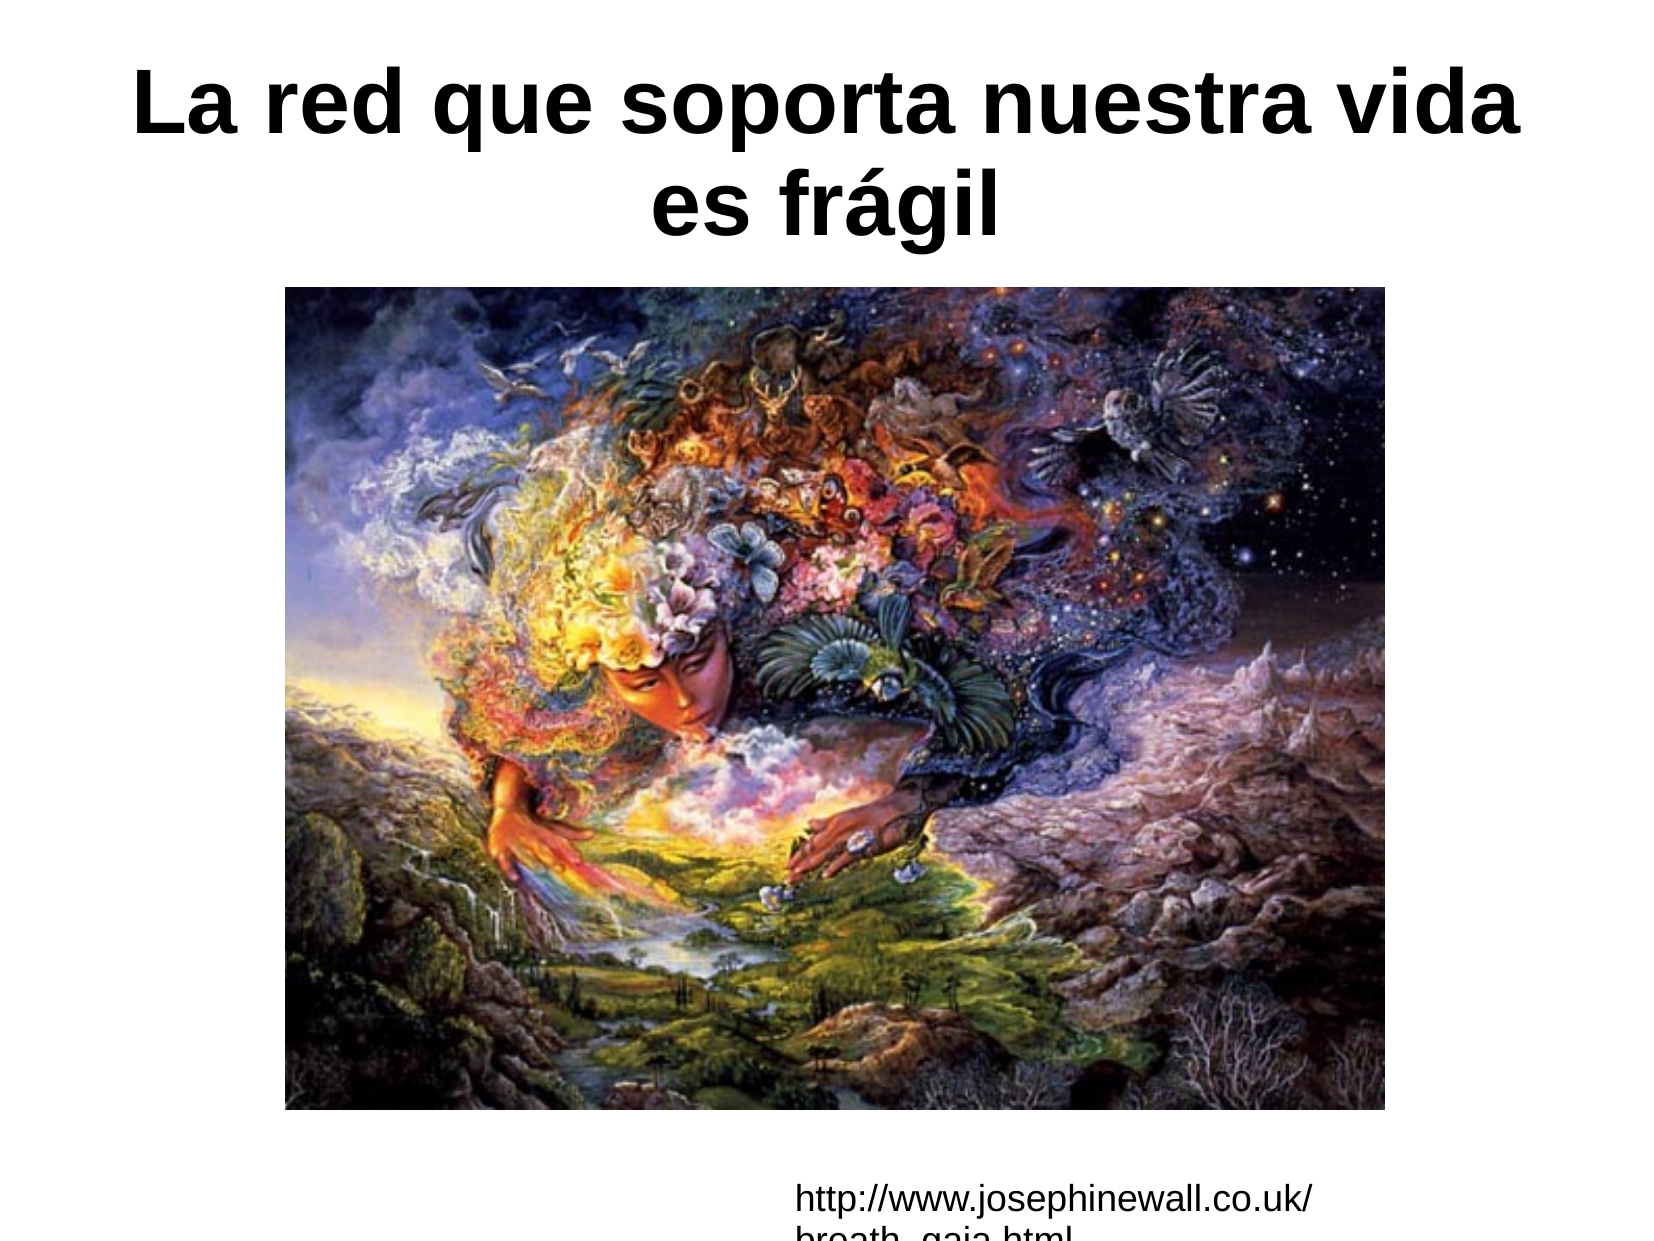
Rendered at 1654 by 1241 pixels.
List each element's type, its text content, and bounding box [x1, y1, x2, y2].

text_box http://www.josephinewall.co.uk/breath_gaia.html [780, 1170, 1606, 1227]
title La red que soporta nuestra vida es frágil [82, 49, 1571, 257]
picture [285, 287, 1385, 1111]
